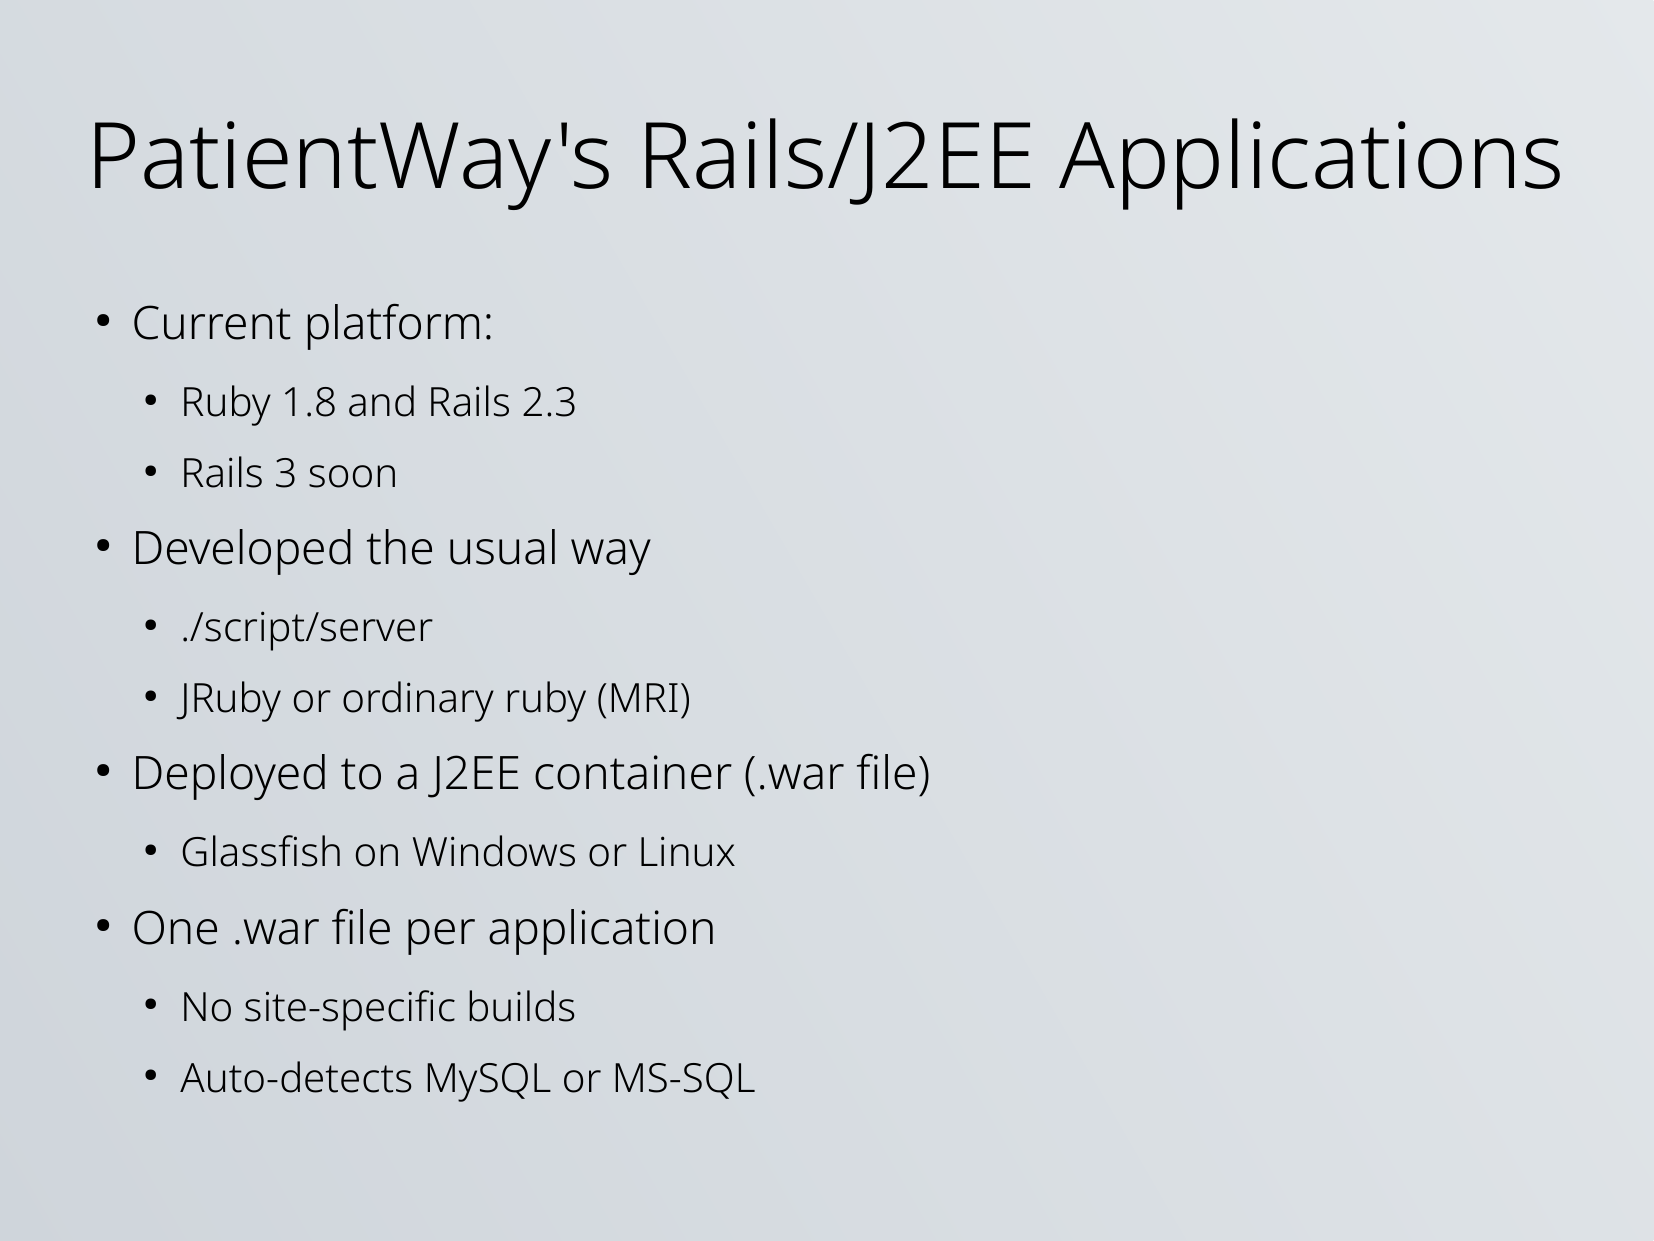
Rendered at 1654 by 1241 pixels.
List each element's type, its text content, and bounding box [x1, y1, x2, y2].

title PatientWay's Rails/J2EE Applications [82, 49, 1571, 257]
list Current platform: Ruby 1.8 and Rails 2.3 Rails 3 soon Developed the usual way ./script/server JRuby or ordinary ruby (MRI) Deployed to a J2EE container (.war file) Glassfish on Windows or Linux One .war file per application No site-specific builds Auto-detects MySQL or MS-SQL [82, 290, 1571, 1109]
